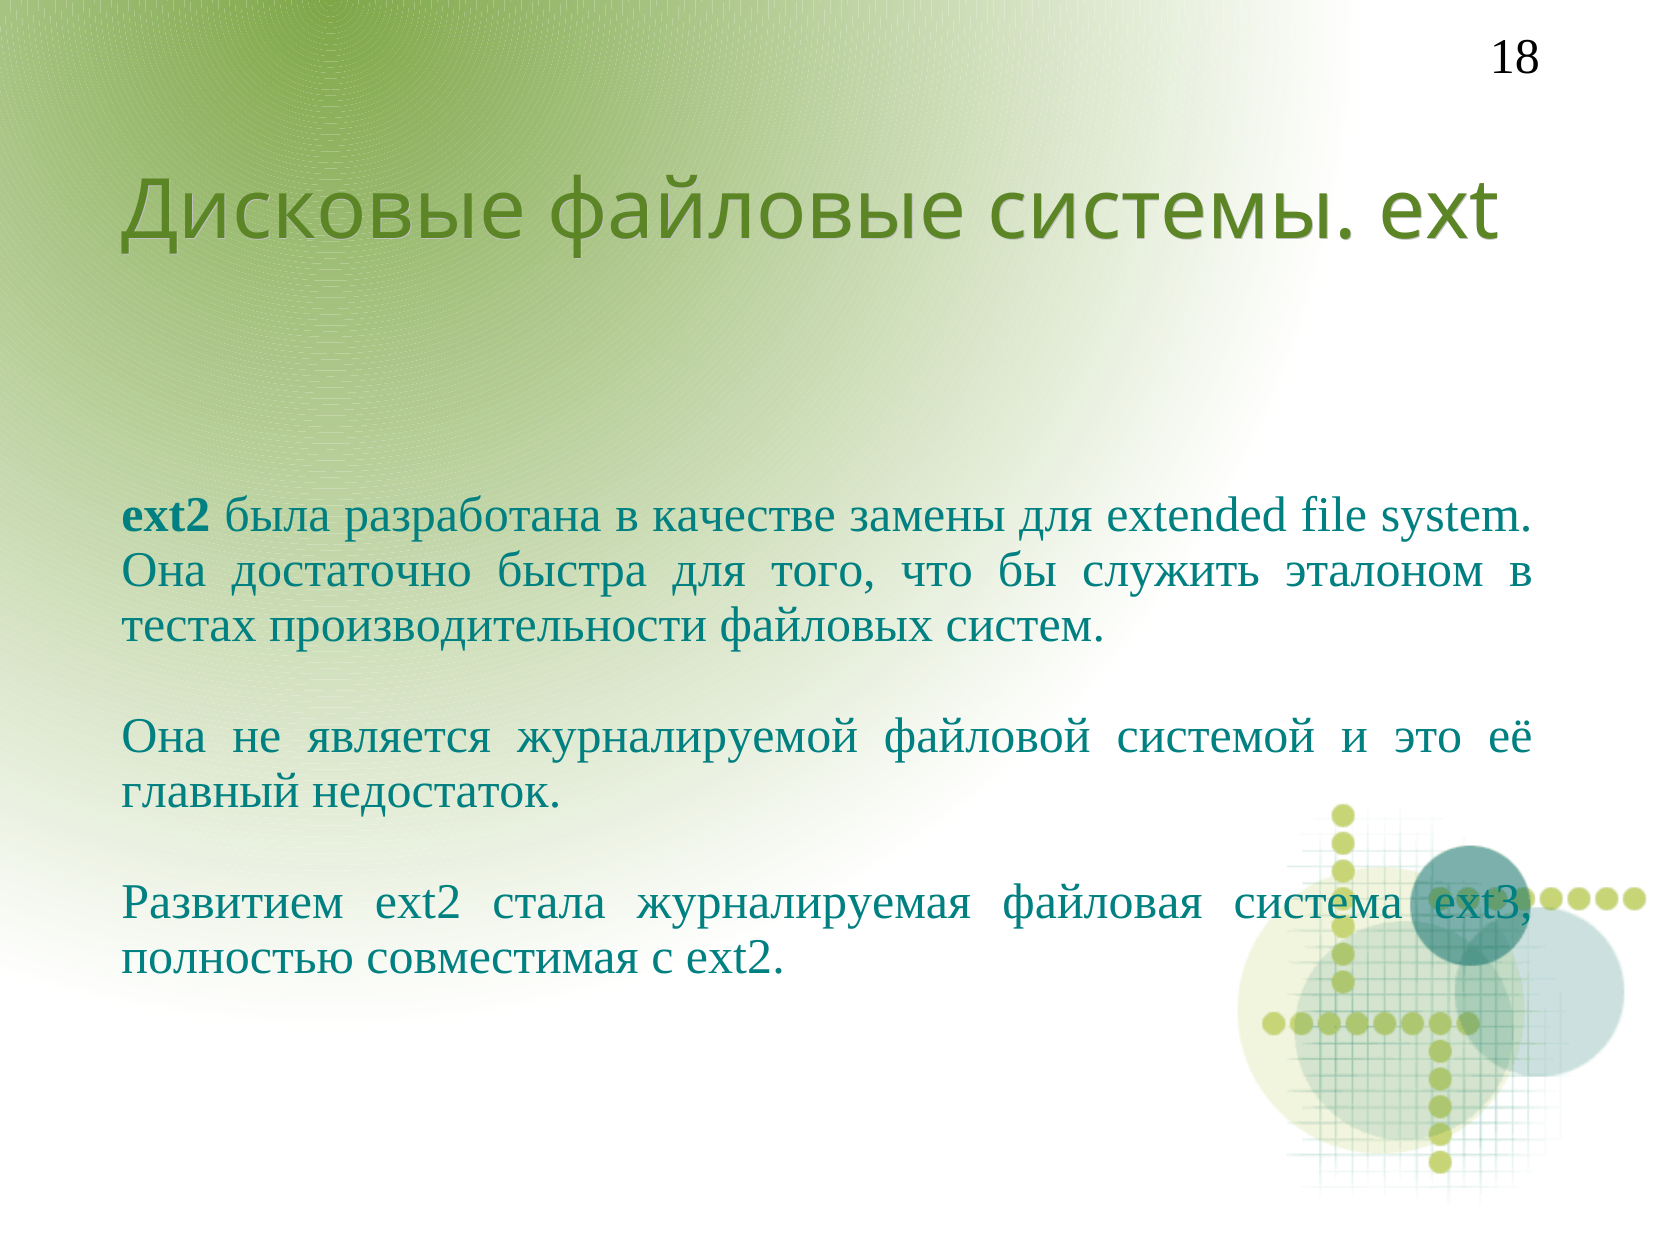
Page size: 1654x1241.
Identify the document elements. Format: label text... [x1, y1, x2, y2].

subtitle ext2 была разработана в качестве замены для extended file system. Она достаточно быстра для того, что бы служить эталоном в тестах производительности файловых систем. Она не является журналируемой файловой системой и это её главный недостаток. Развитием ext2 стала журналируемая файловая система ext3, полностью совместимая с ext2. [121, 344, 1534, 1127]
picture [1224, 792, 1654, 1211]
text_box <номер> [1500, 29, 1654, 89]
title Дисковые файловые системы. ext [121, 102, 1534, 311]
